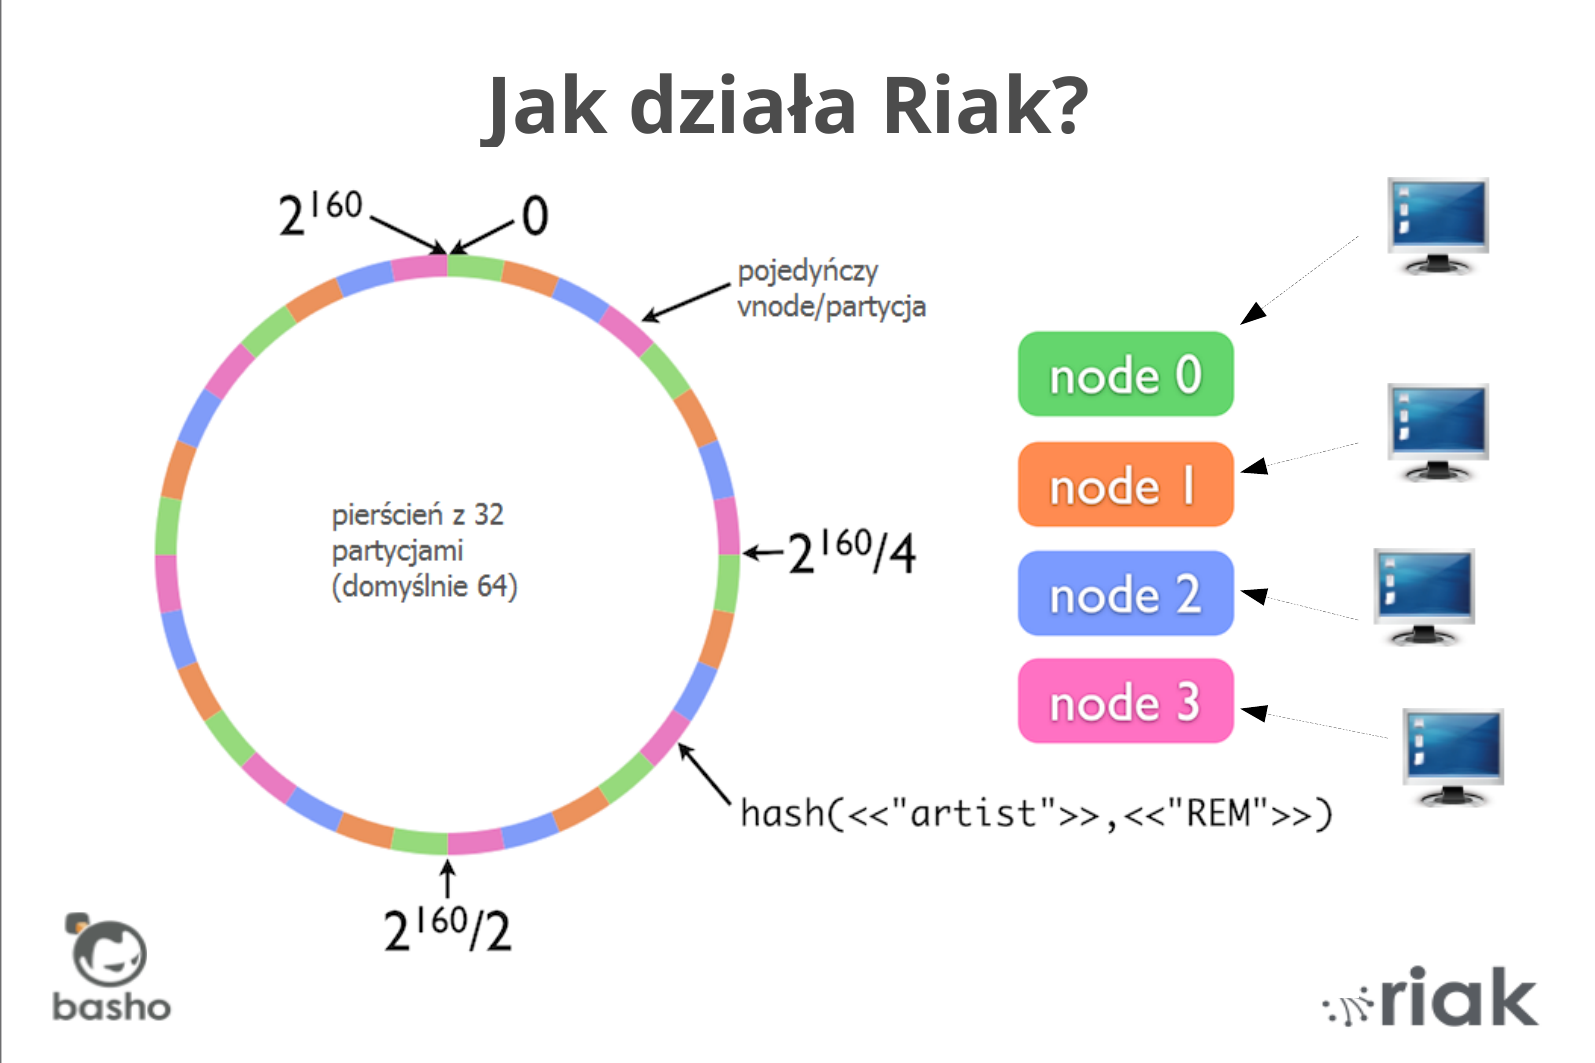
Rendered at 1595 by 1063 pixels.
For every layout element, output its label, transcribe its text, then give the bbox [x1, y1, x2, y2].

title Jak działa Riak? [70, 29, 1506, 178]
picture [0, 0, 1594, 1063]
